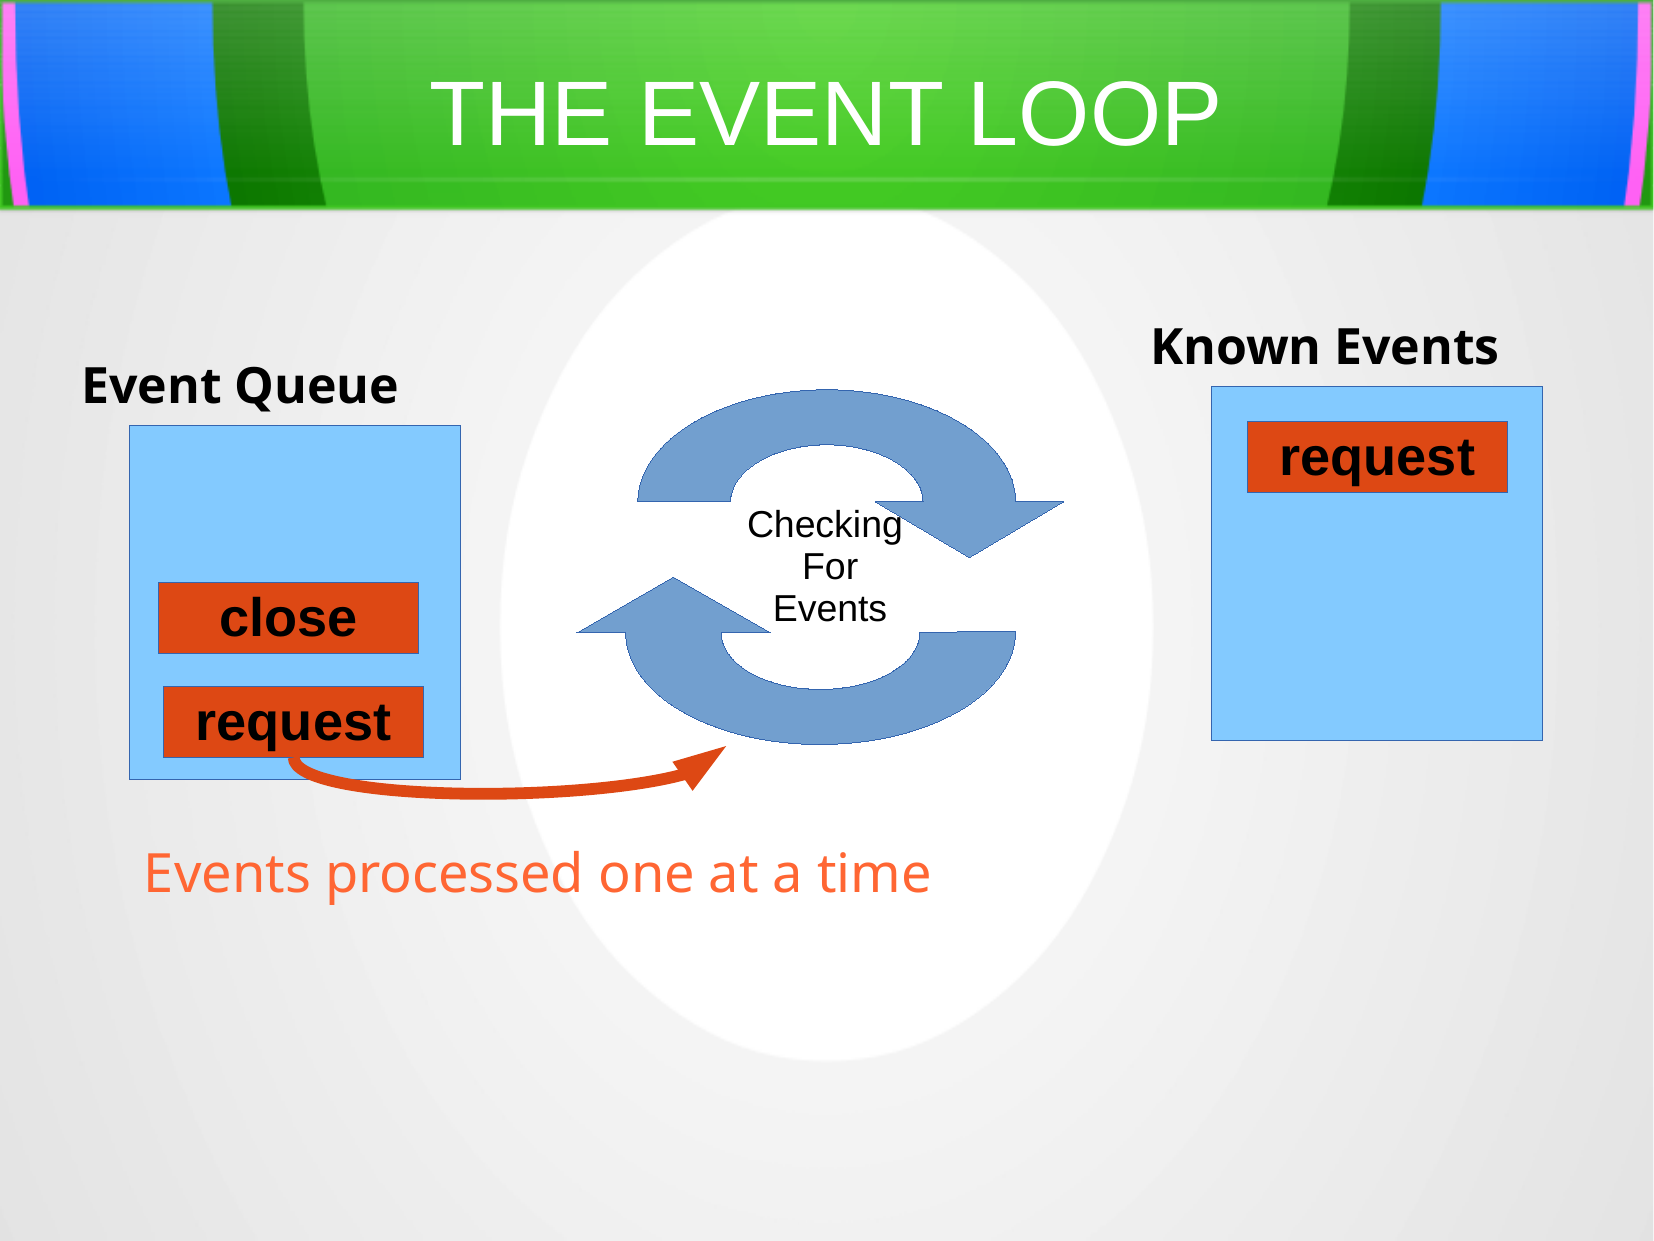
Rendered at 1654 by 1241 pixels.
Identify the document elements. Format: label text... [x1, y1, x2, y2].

text_box Event Queue [53, 342, 482, 440]
text_box Events processed one at a time [129, 826, 1123, 934]
text_box request [1247, 421, 1508, 493]
text_box [576, 577, 1016, 745]
text_box [637, 389, 1064, 558]
text_box [1211, 401, 1543, 741]
title THE EVENT LOOP [82, 49, 1571, 179]
picture [0, 0, 1654, 1241]
text_box close [158, 582, 419, 654]
text_box Known Events [1135, 303, 1567, 401]
text_box [129, 440, 461, 780]
text_box Checking For Events [732, 496, 918, 661]
text_box request [163, 686, 424, 758]
